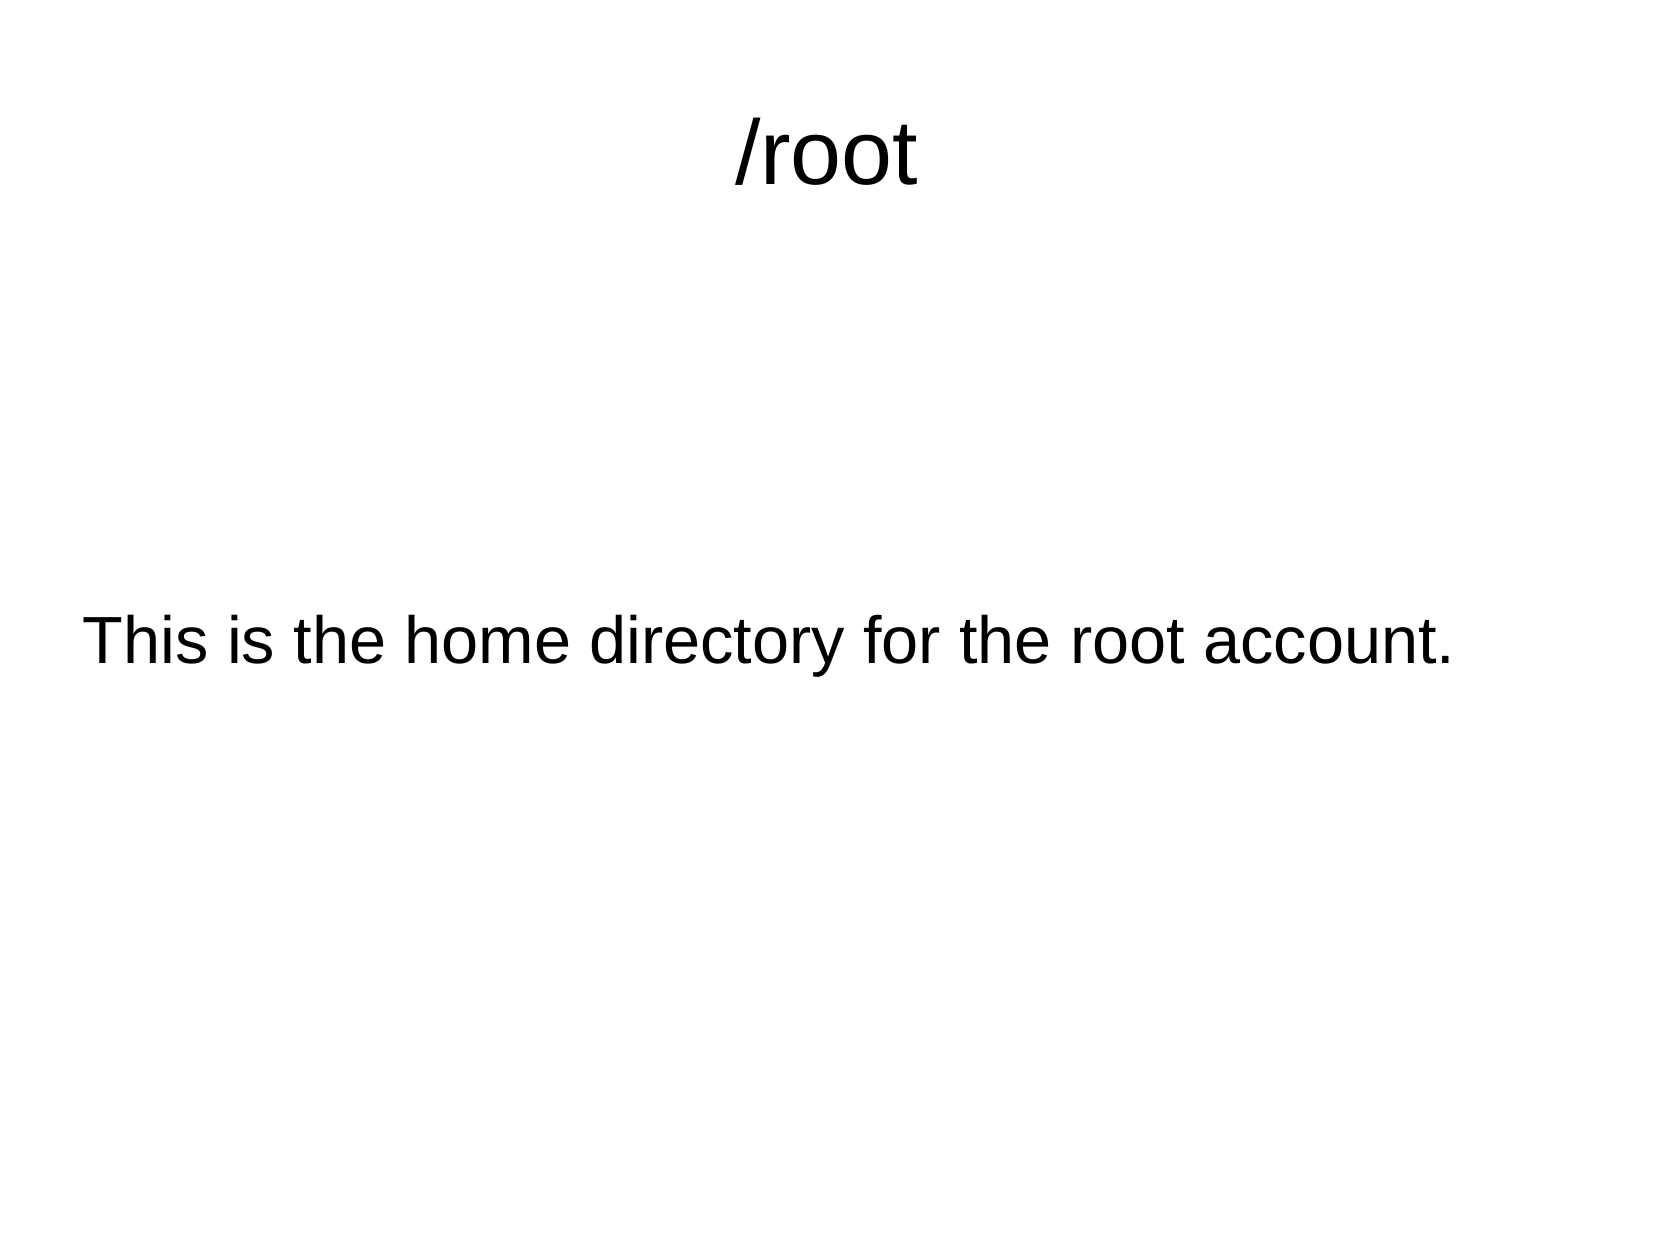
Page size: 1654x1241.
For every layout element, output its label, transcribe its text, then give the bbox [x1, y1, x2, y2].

title /root [82, 49, 1571, 257]
list This is the home directory for the root account. [82, 290, 1571, 1010]
